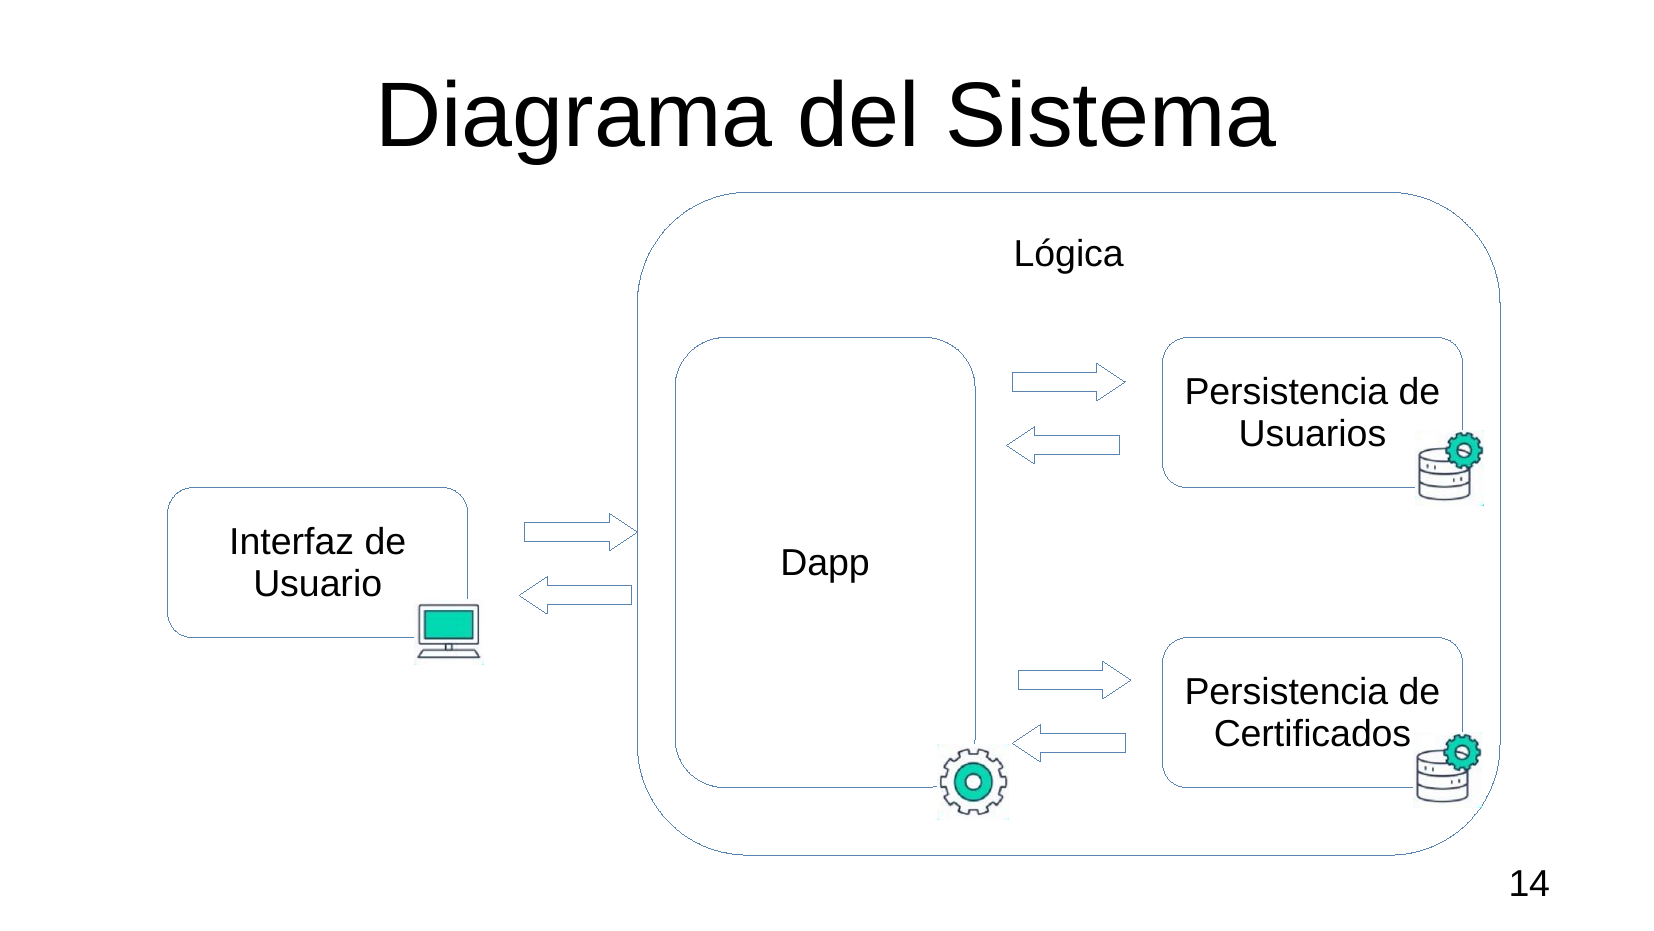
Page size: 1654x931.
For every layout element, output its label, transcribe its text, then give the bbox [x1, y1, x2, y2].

picture [1415, 430, 1484, 506]
text_box [1012, 363, 1126, 401]
text_box [1006, 426, 1120, 464]
text_box [519, 576, 632, 614]
text_box Dapp [675, 337, 976, 788]
text_box [1012, 724, 1126, 762]
text_box <number> [1493, 855, 1654, 931]
text_box Persistencia de Certificados [1162, 637, 1463, 788]
text_box [524, 513, 638, 551]
picture [937, 744, 1009, 820]
picture [414, 599, 484, 665]
title Diagrama del Sistema [82, 37, 1571, 193]
text_box Lógica [637, 193, 1501, 856]
picture [1413, 732, 1482, 808]
text_box [1018, 661, 1131, 699]
text_box Persistencia de Usuarios [1162, 337, 1463, 488]
text_box Interfaz de Usuario [167, 487, 468, 638]
